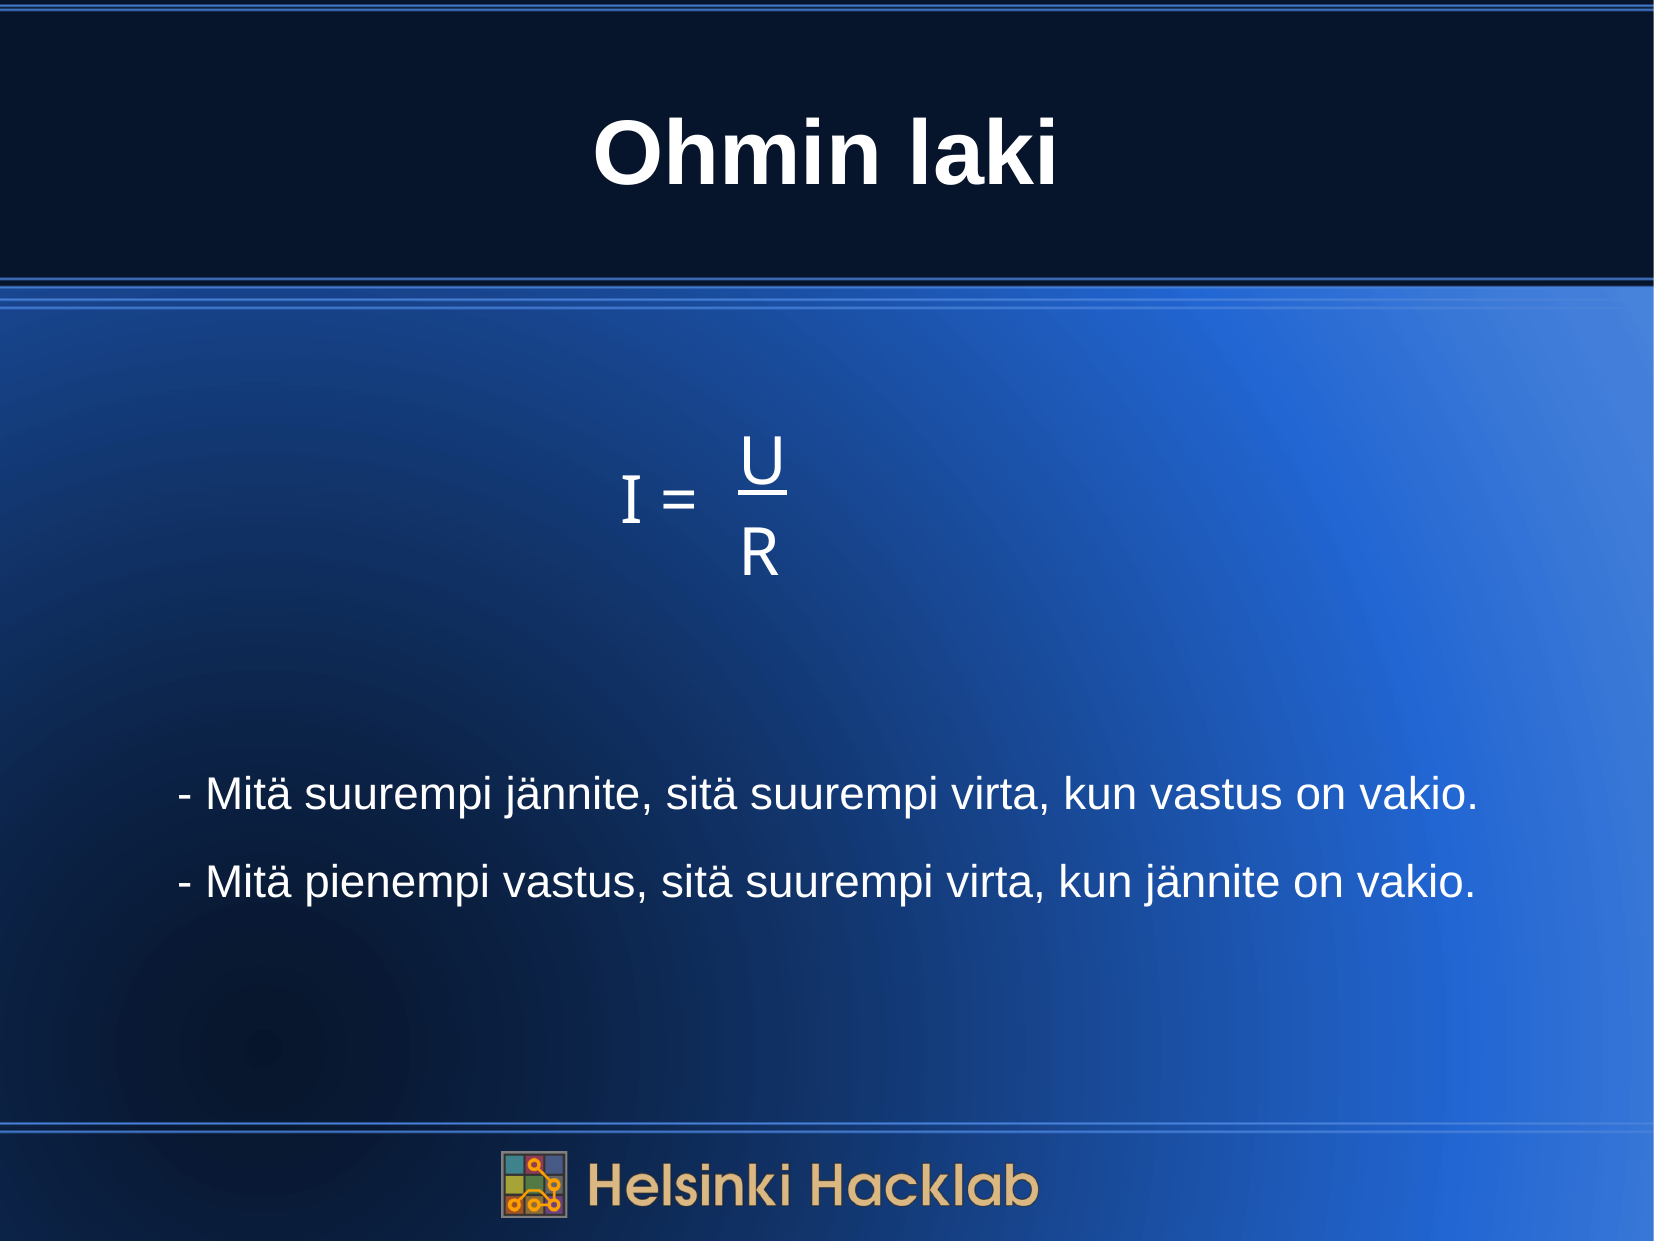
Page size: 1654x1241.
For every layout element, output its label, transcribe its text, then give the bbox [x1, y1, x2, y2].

text_box - Mitä suurempi jännite, sitä suurempi virta, kun vastus on vakio. [177, 767, 1536, 825]
text_box U R [738, 413, 857, 602]
title Ohmin laki [82, 49, 1571, 257]
text_box - Mitä pienempi vastus, sitä suurempi virta, kun jännite on vakio. [177, 856, 1536, 913]
text_box I = [620, 452, 738, 547]
picture [0, 0, 1654, 1241]
